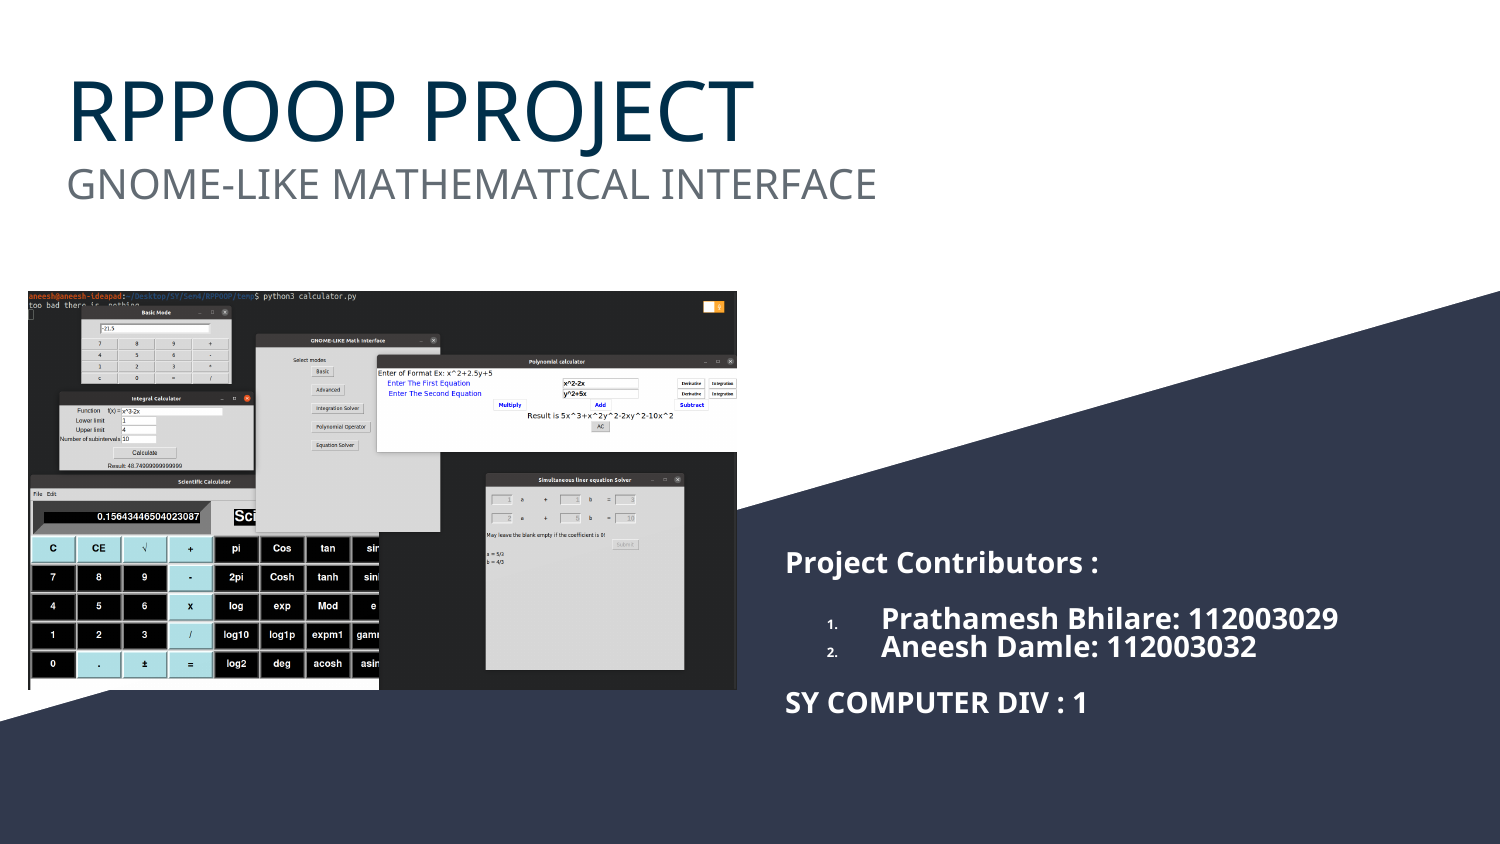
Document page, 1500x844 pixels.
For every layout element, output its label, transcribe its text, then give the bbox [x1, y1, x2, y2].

picture [28, 291, 737, 690]
subtitle Project Contributors : Prathamesh Bhilare: 112003029 Aneesh Damle: 112003032 SY COMPUTER DIV : 1 [770, 536, 1468, 773]
title RPPOOP PROJECT GNOME-LIKE MATHEMATICAL INTERFACE [51, 42, 1465, 254]
